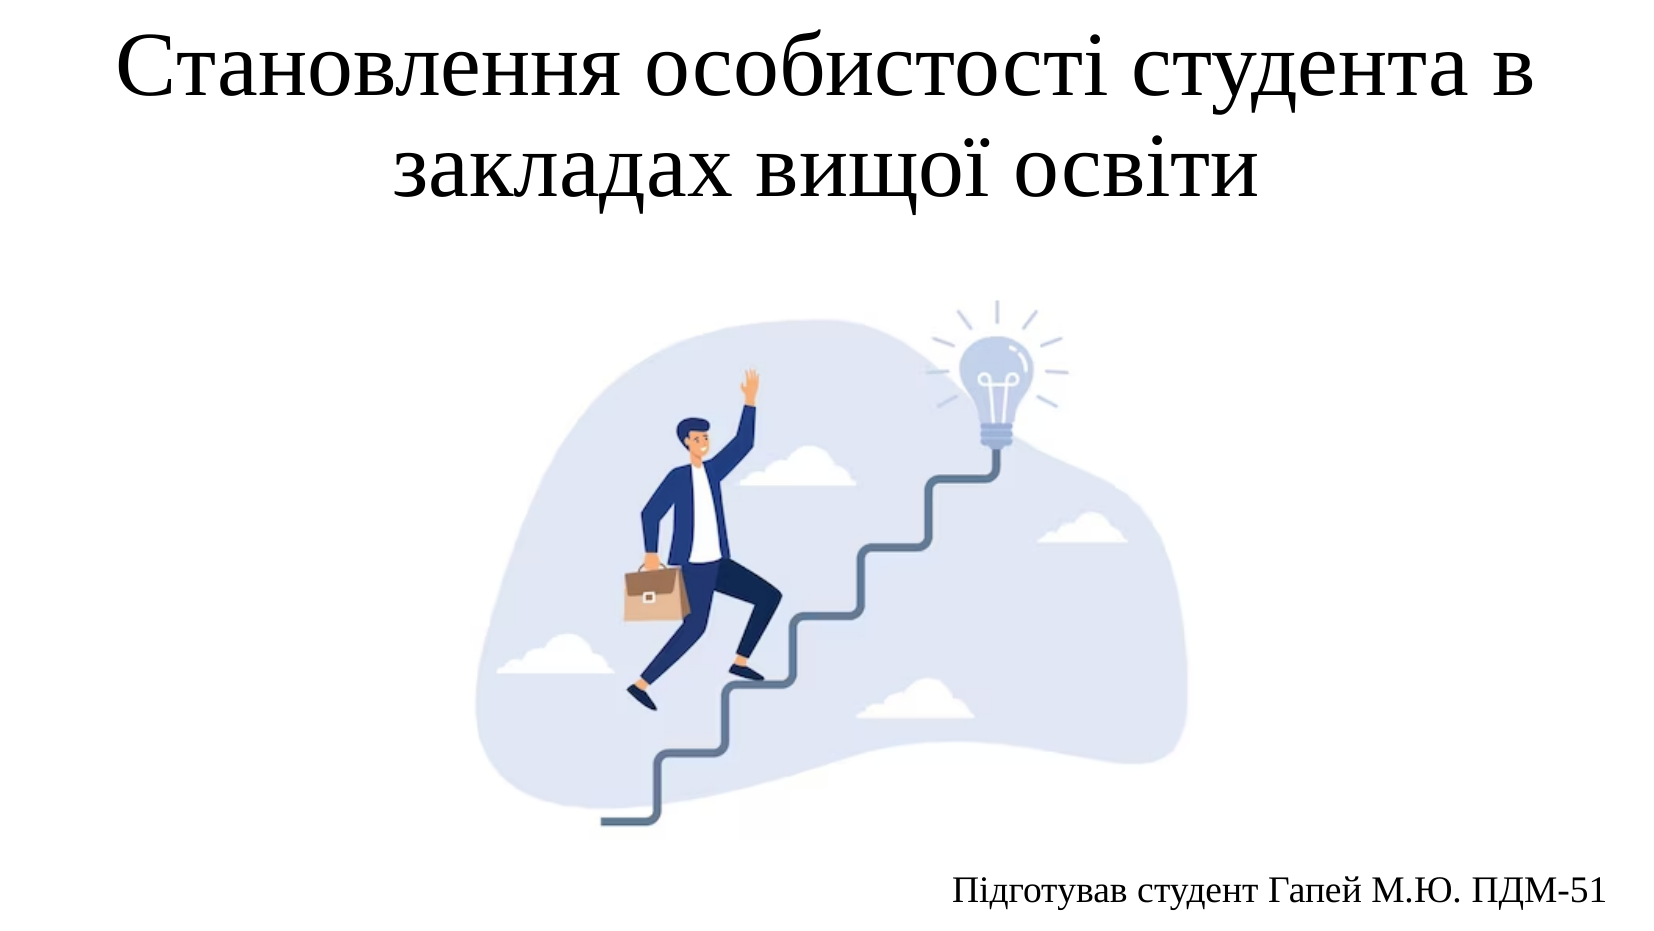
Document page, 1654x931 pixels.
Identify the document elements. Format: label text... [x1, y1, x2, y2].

title Cтановлення особистості студента в закладах вищої освіти [82, 12, 1571, 218]
picture [340, 238, 1319, 893]
subtitle Підготував студент Гапей М.Ю. ПДМ-51 [915, 850, 1654, 931]
